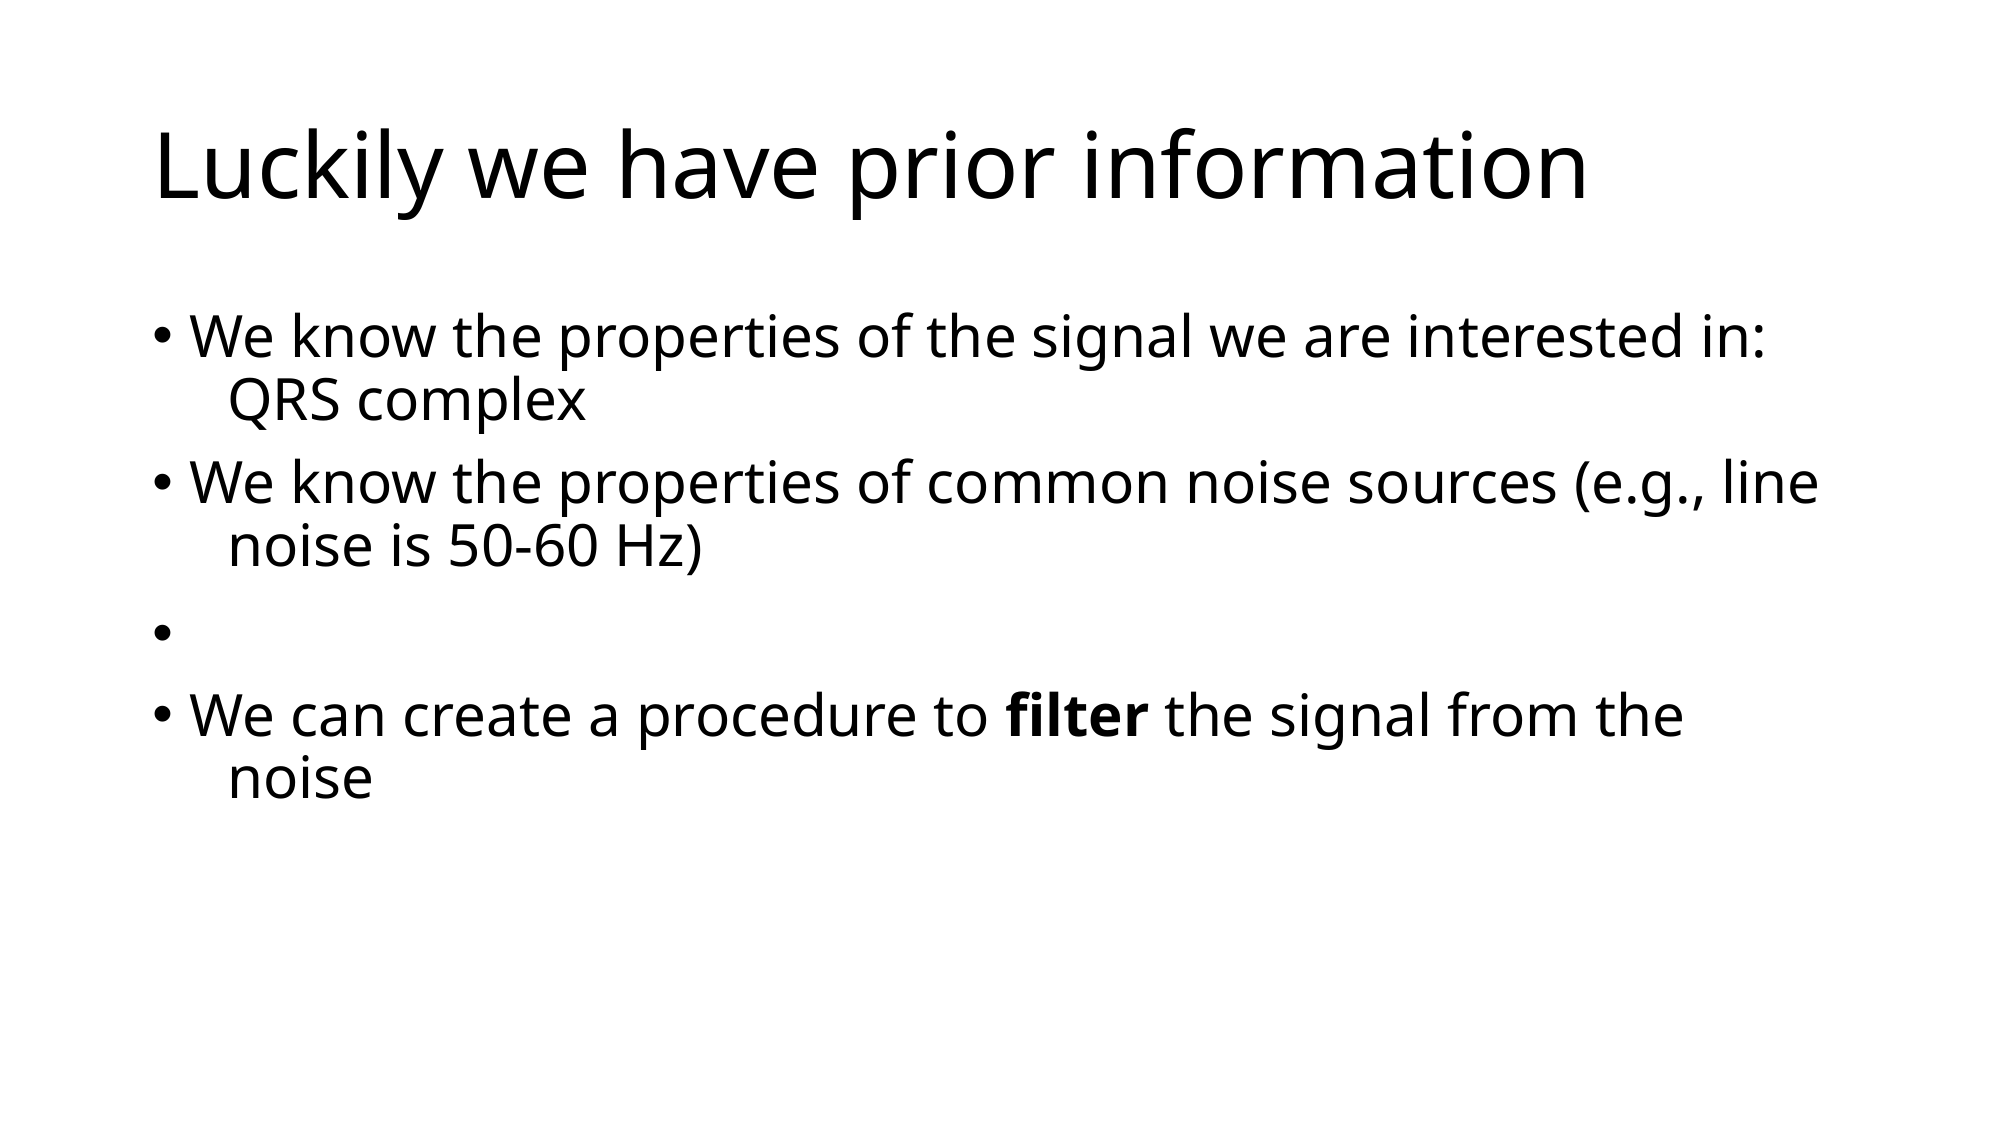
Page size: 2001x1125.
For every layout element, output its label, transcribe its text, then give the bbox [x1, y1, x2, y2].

list We know the properties of the signal we are interested in: QRS complex We know the properties of common noise sources (e.g., line noise is 50-60 Hz) We can create a procedure to filter the signal from the noise [137, 299, 1863, 1014]
title Luckily we have prior information [137, 59, 1863, 278]
